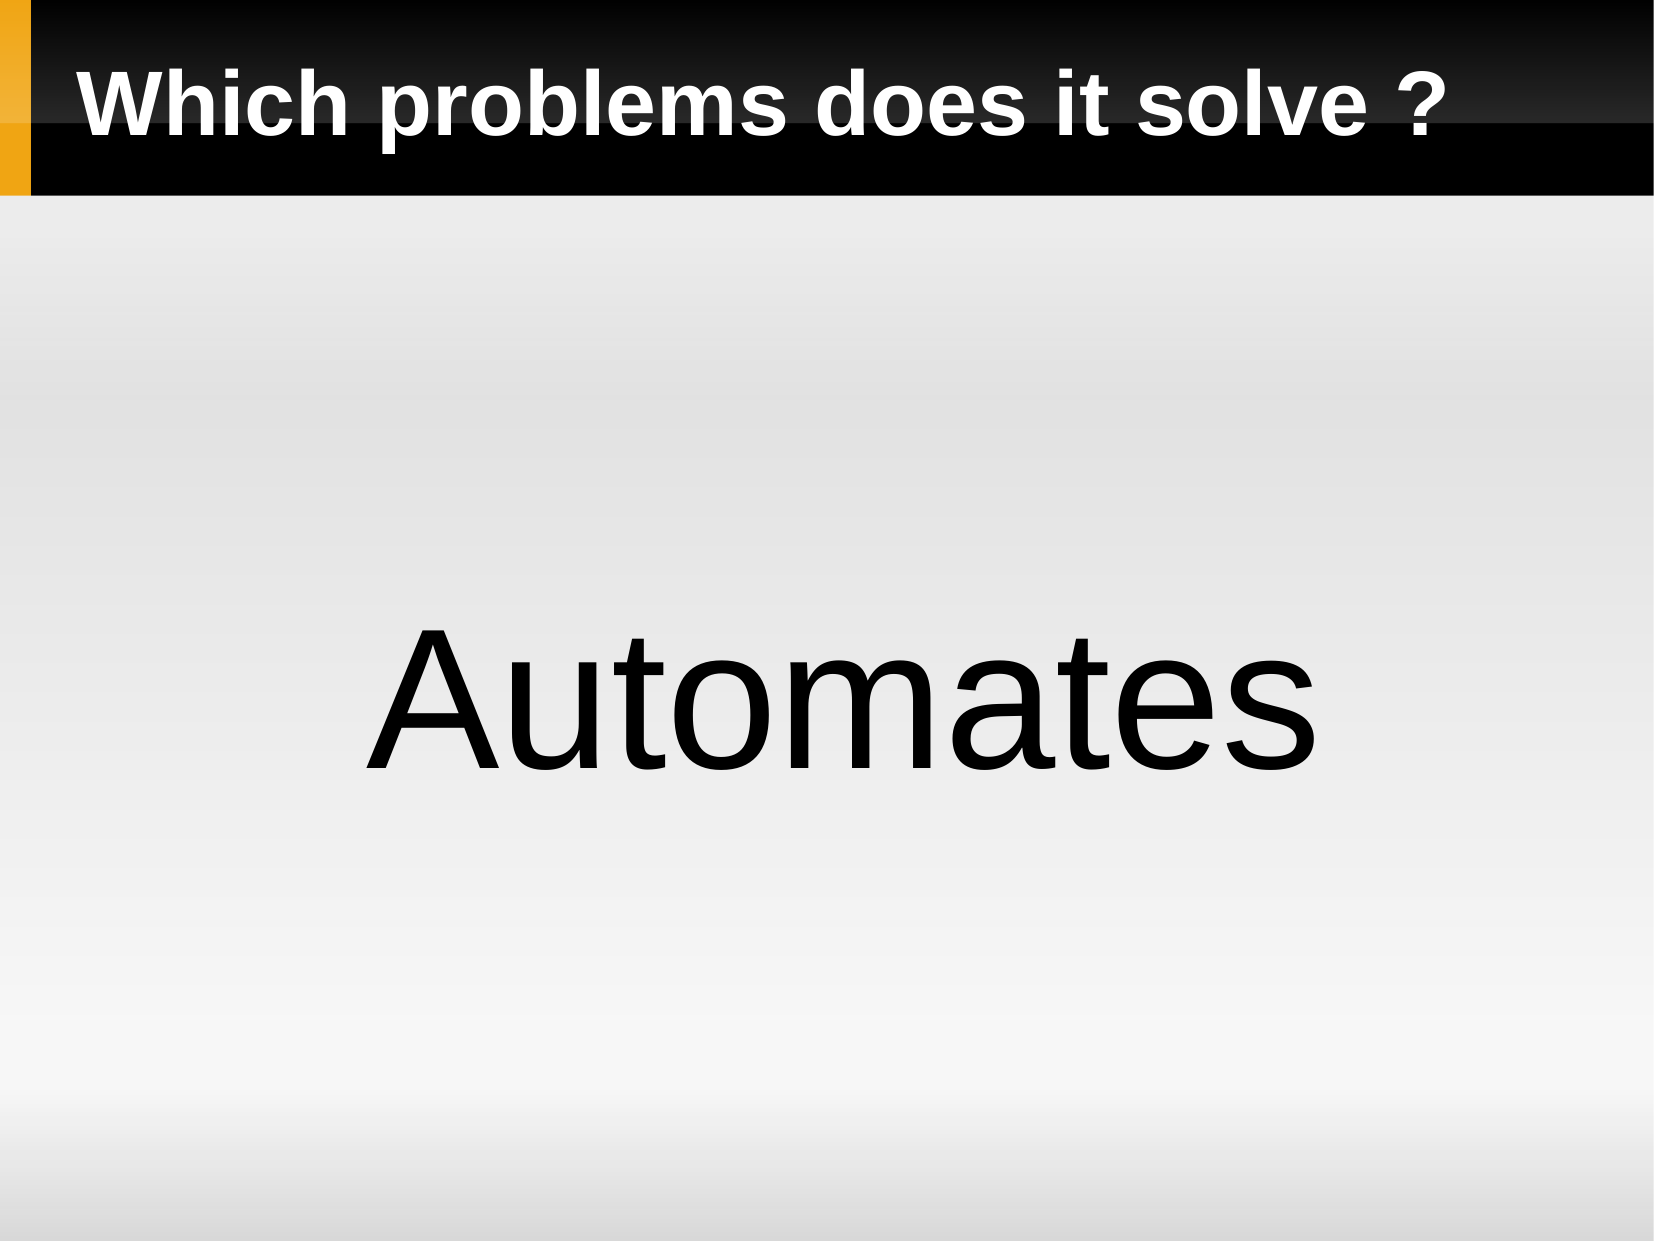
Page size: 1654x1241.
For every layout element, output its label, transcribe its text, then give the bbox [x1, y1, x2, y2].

subtitle Automates [82, 297, 1571, 1102]
picture [0, 0, 1654, 1241]
title Which problems does it solve ? [76, 7, 1565, 200]
